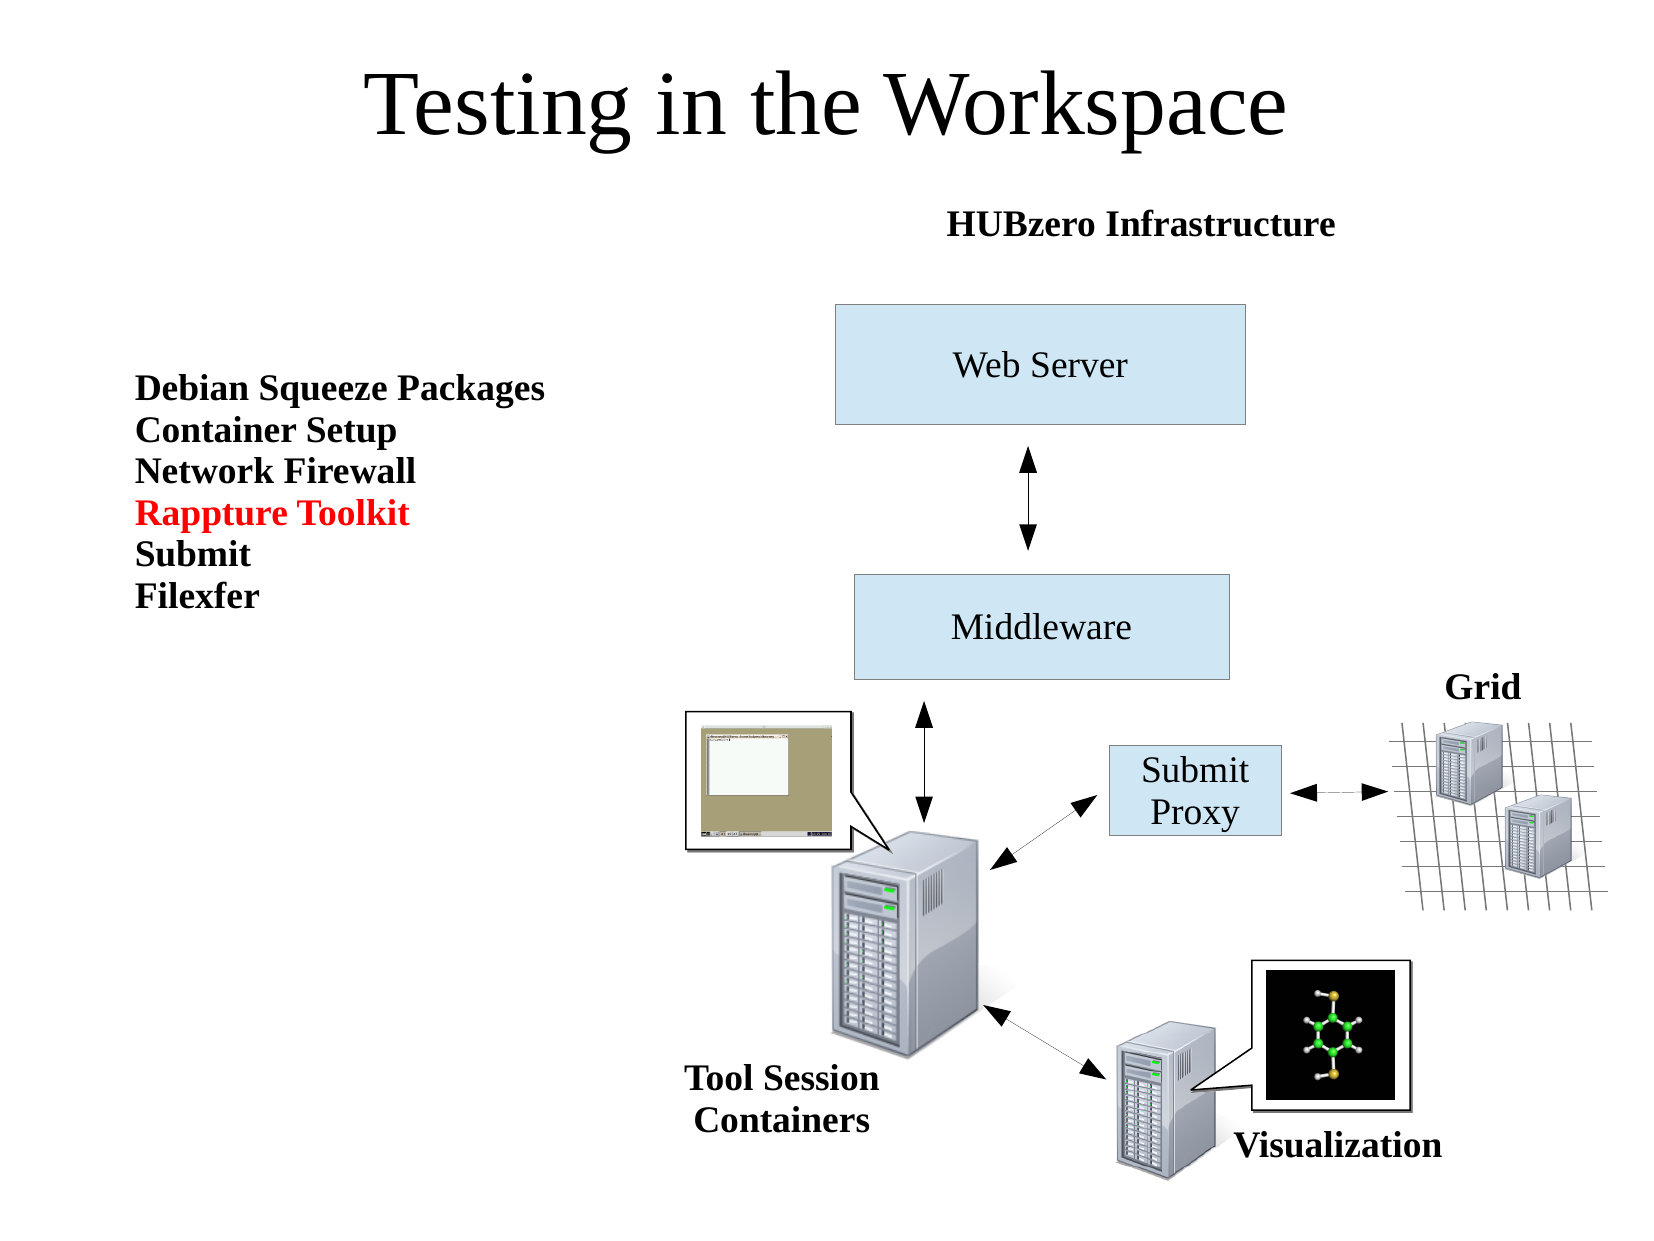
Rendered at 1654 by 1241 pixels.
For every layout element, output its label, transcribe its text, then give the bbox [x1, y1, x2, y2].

text_box Web Server [835, 304, 1246, 425]
picture [1097, 1015, 1255, 1186]
picture [1423, 718, 1598, 882]
text_box Debian Squeeze Packages Container Setup Network Firewall Rappture Toolkit Submit Filexfer [120, 360, 560, 624]
text_box Grid [1429, 658, 1537, 715]
picture [701, 725, 832, 837]
title Testing in the Workspace [82, 52, 1571, 155]
text_box Middleware [854, 574, 1230, 680]
text_box [1190, 960, 1411, 1111]
picture [1266, 970, 1395, 1100]
text_box [685, 711, 890, 850]
text_box Tool Session Containers [669, 1050, 895, 1148]
text_box Visualization [1218, 1116, 1457, 1173]
text_box HUBzero Infrastructure [931, 195, 1352, 252]
picture [804, 823, 1037, 1068]
text_box Submit Proxy [1109, 745, 1282, 836]
